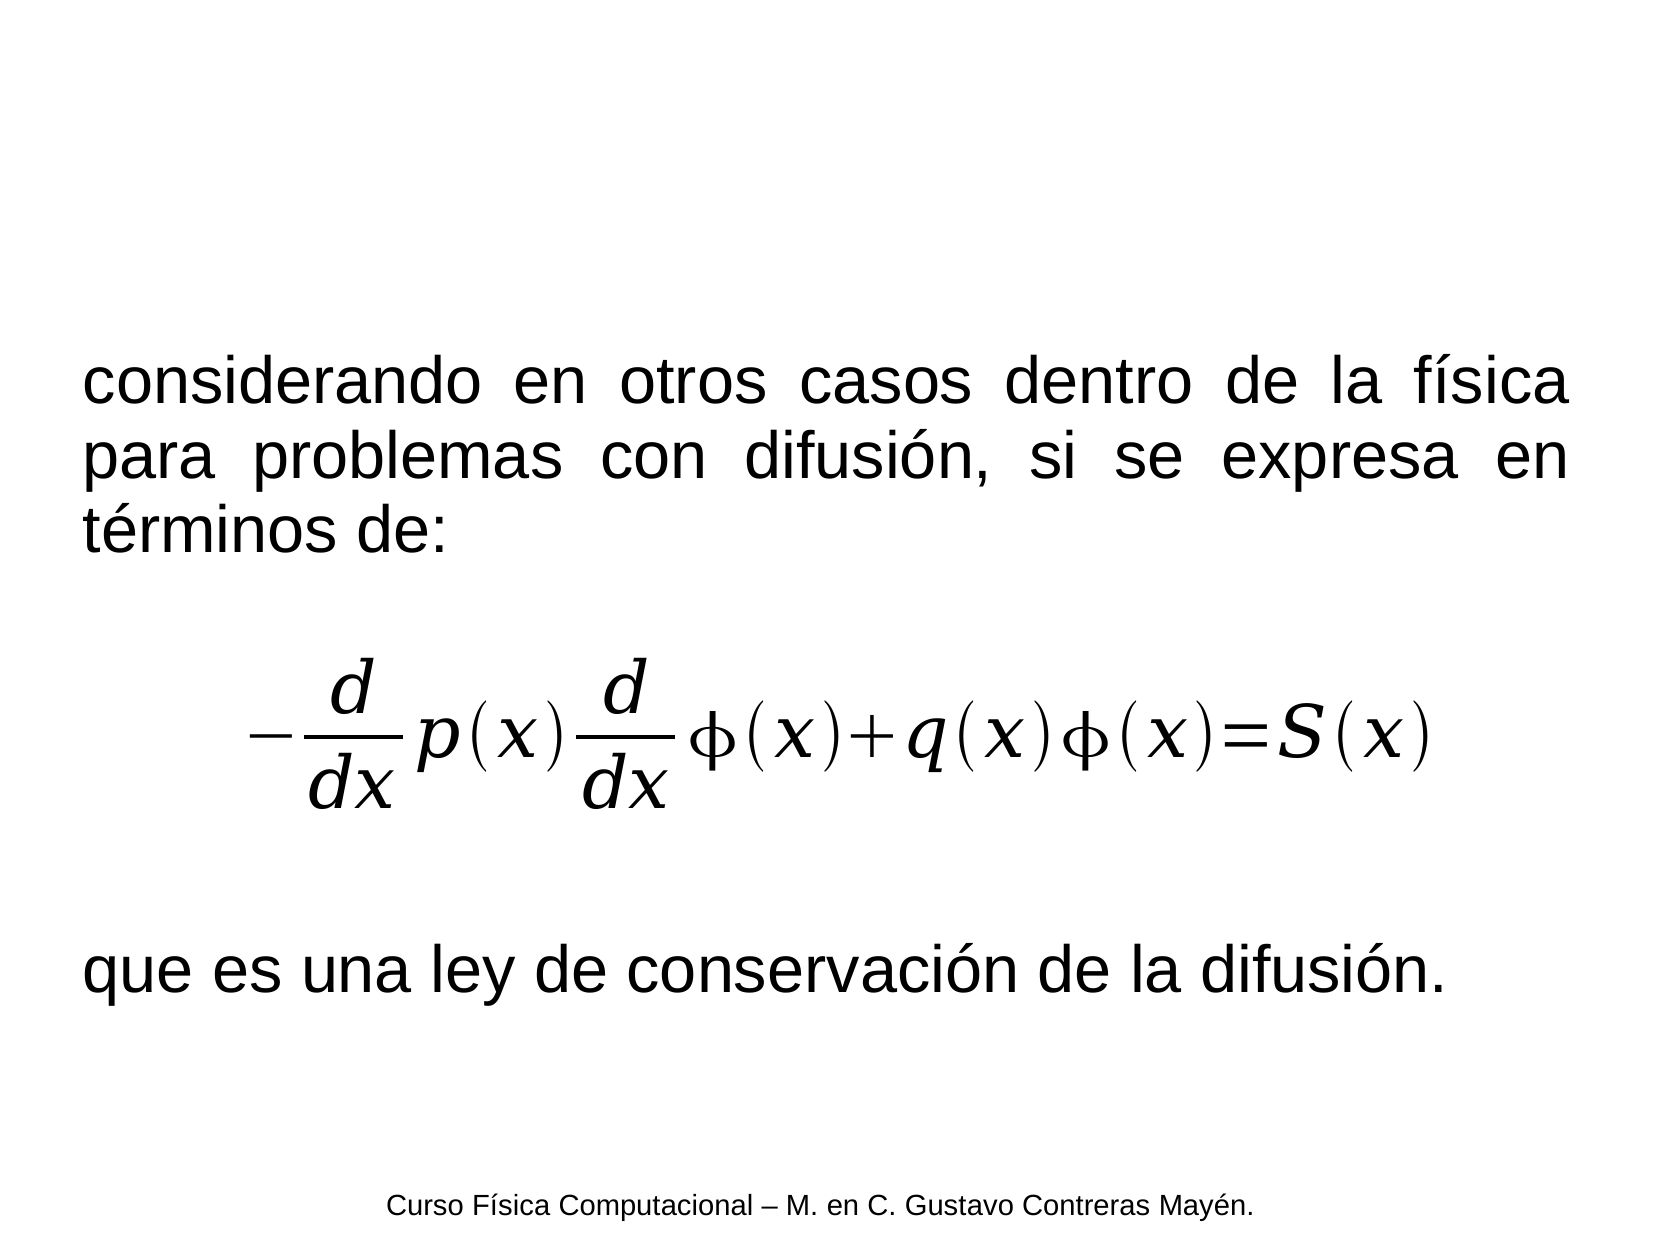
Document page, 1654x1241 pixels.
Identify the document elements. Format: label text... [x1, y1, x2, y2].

subtitle considerando en otros casos dentro de la física para problemas con difusión, si se expresa en términos de: [82, 319, 1571, 591]
text_box que es una ley de conservación de la difusión. [82, 833, 1571, 1105]
chart [236, 646, 1439, 827]
